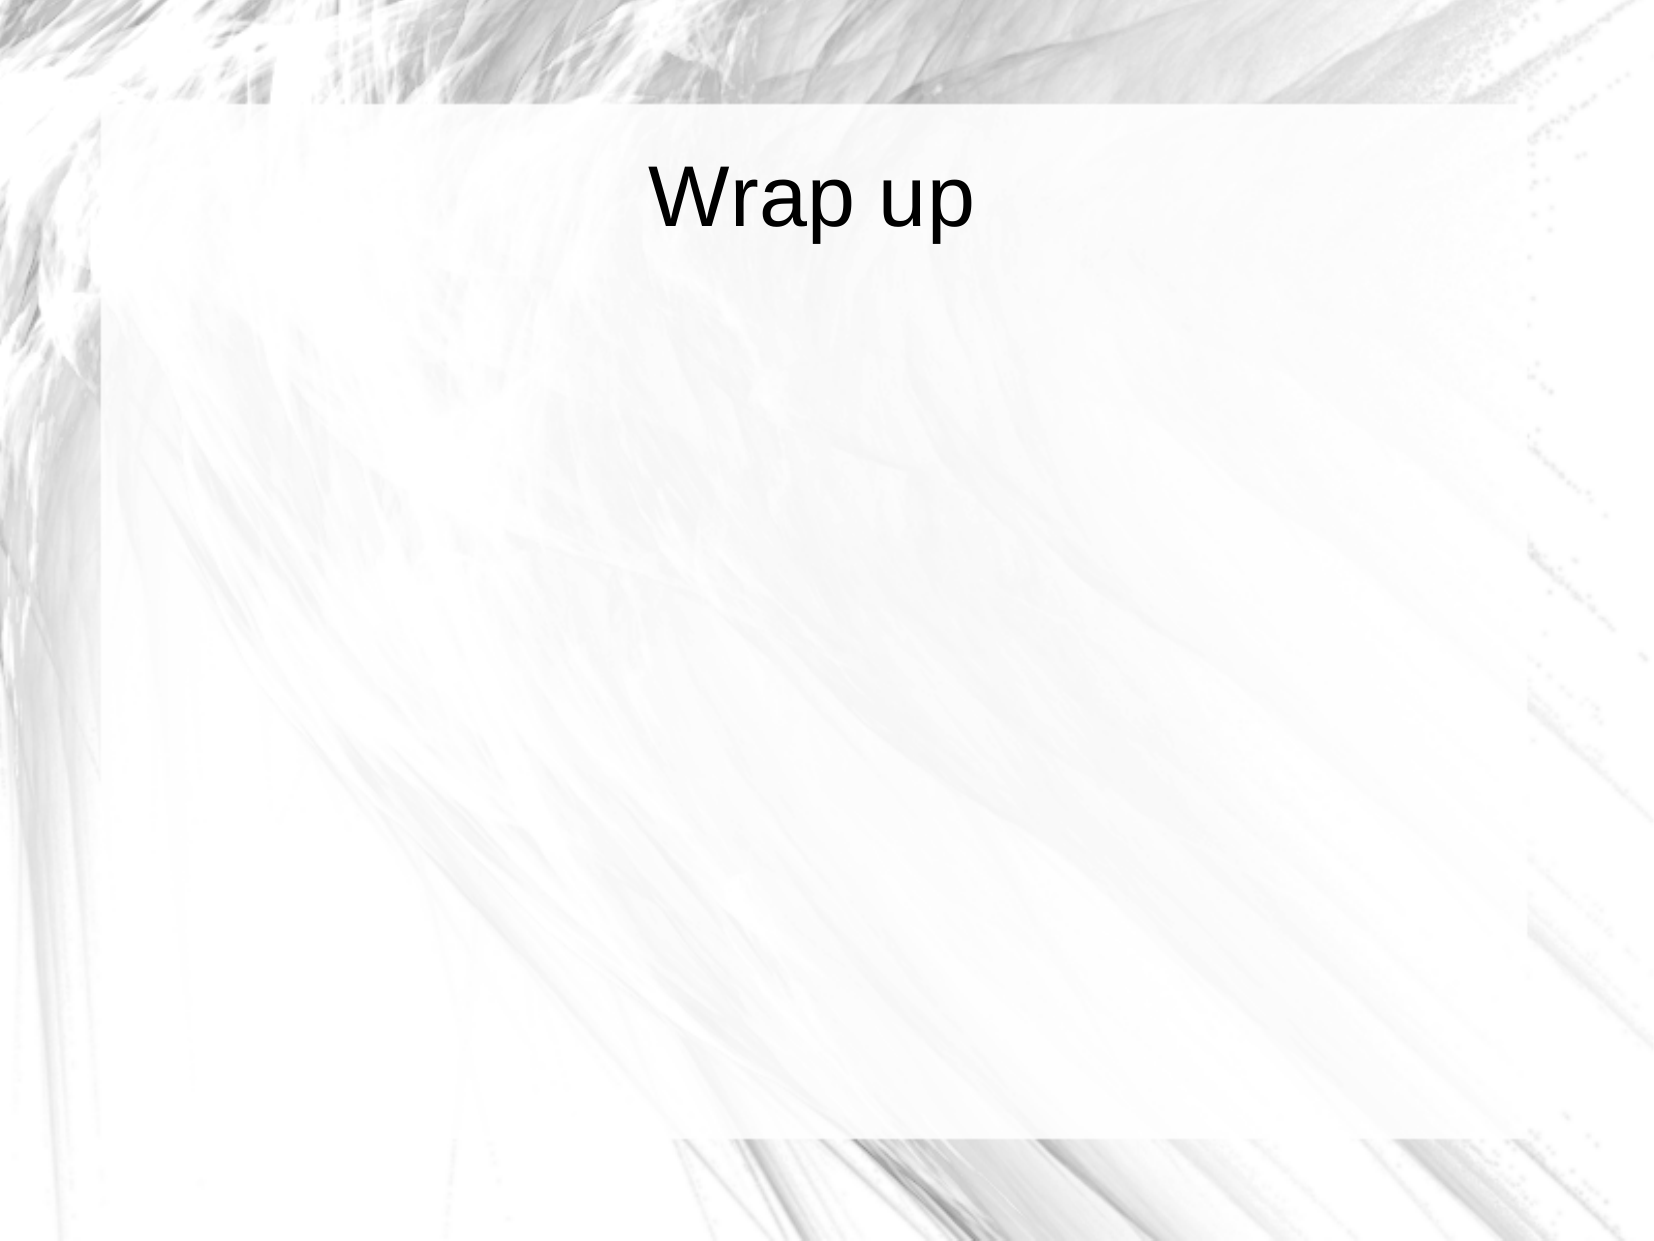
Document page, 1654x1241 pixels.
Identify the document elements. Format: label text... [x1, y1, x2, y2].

picture [0, 0, 1654, 1241]
title Wrap up [118, 112, 1506, 281]
